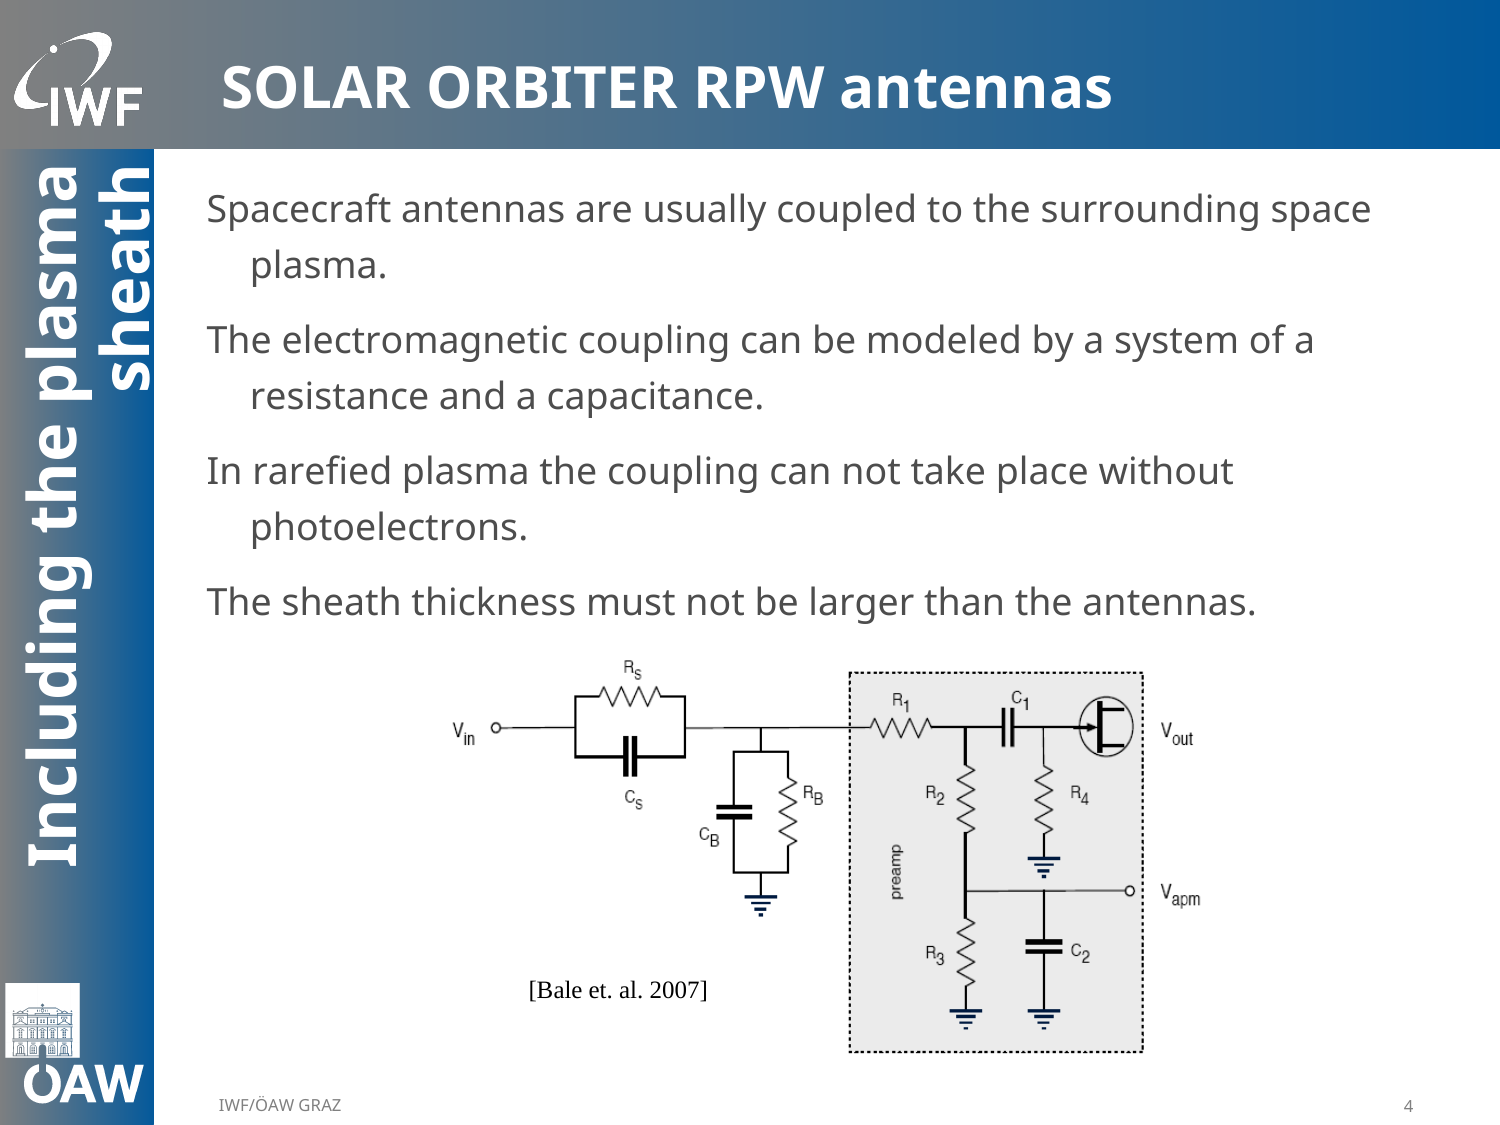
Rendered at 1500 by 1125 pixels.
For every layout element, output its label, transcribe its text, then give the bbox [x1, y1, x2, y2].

picture [8, 32, 154, 132]
text_box [Bale et. al. 2007] [513, 968, 751, 1012]
title SOLAR ORBITER RPW antennas [206, 36, 1459, 144]
picture [429, 639, 1223, 1069]
text_box Including the plasma sheath [29, 148, 154, 959]
list Spacecraft antennas are usually coupled to the surrounding space plasma. The electromagnetic coupling can be modeled by a system of a resistance and a capacitance. In rarefied plasma the coupling can not take place without photoelectrons. The sheath thickness must not be larger than the antennas. [206, 177, 1447, 1075]
picture [5, 983, 154, 1105]
